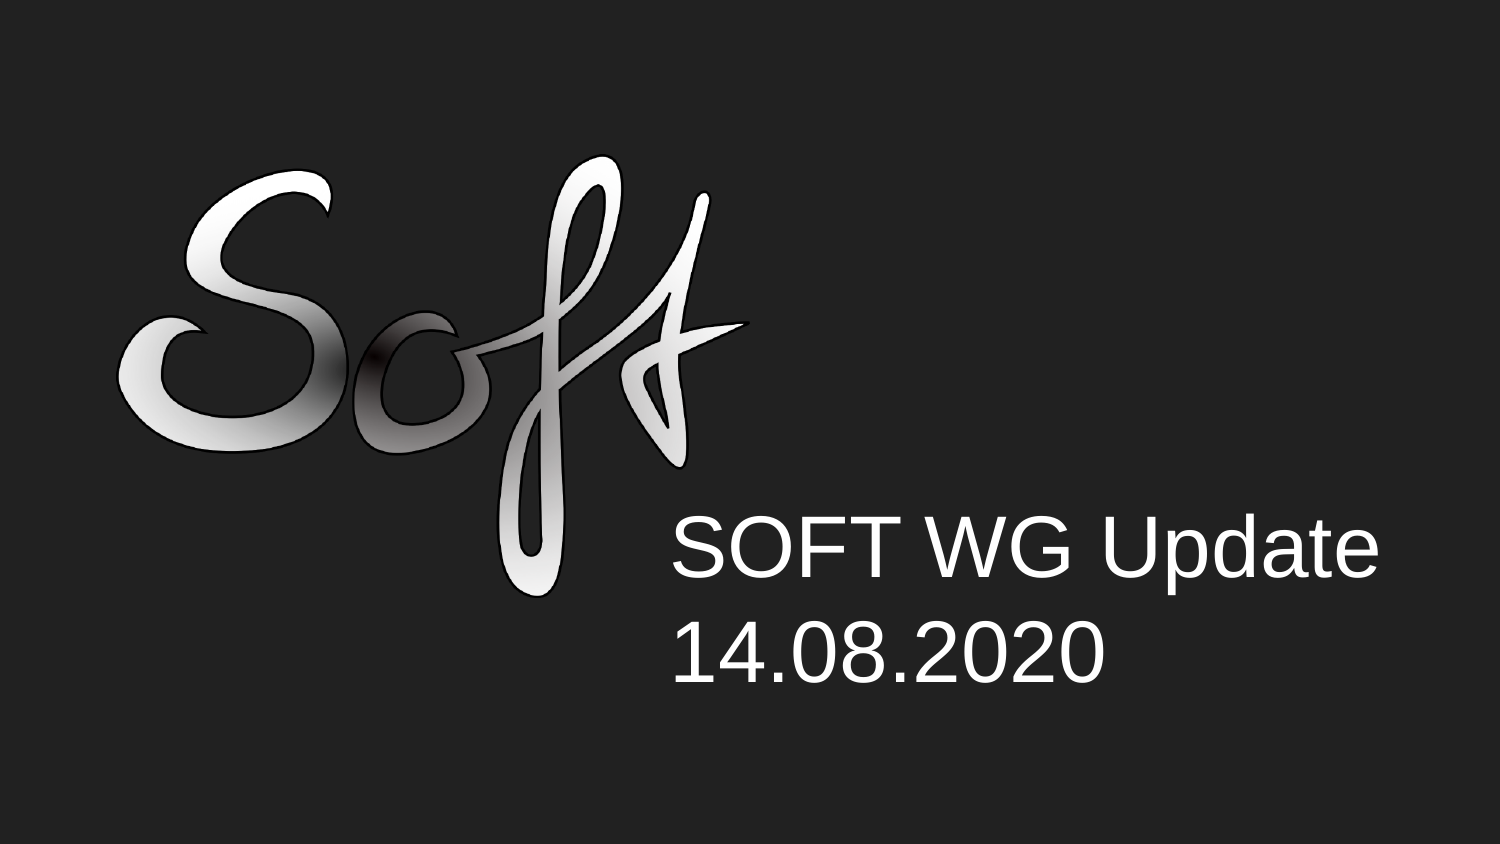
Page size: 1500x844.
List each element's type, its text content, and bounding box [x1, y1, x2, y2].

picture [116, 154, 750, 598]
title SOFT WG Update 14.08.2020 [654, 272, 1449, 715]
